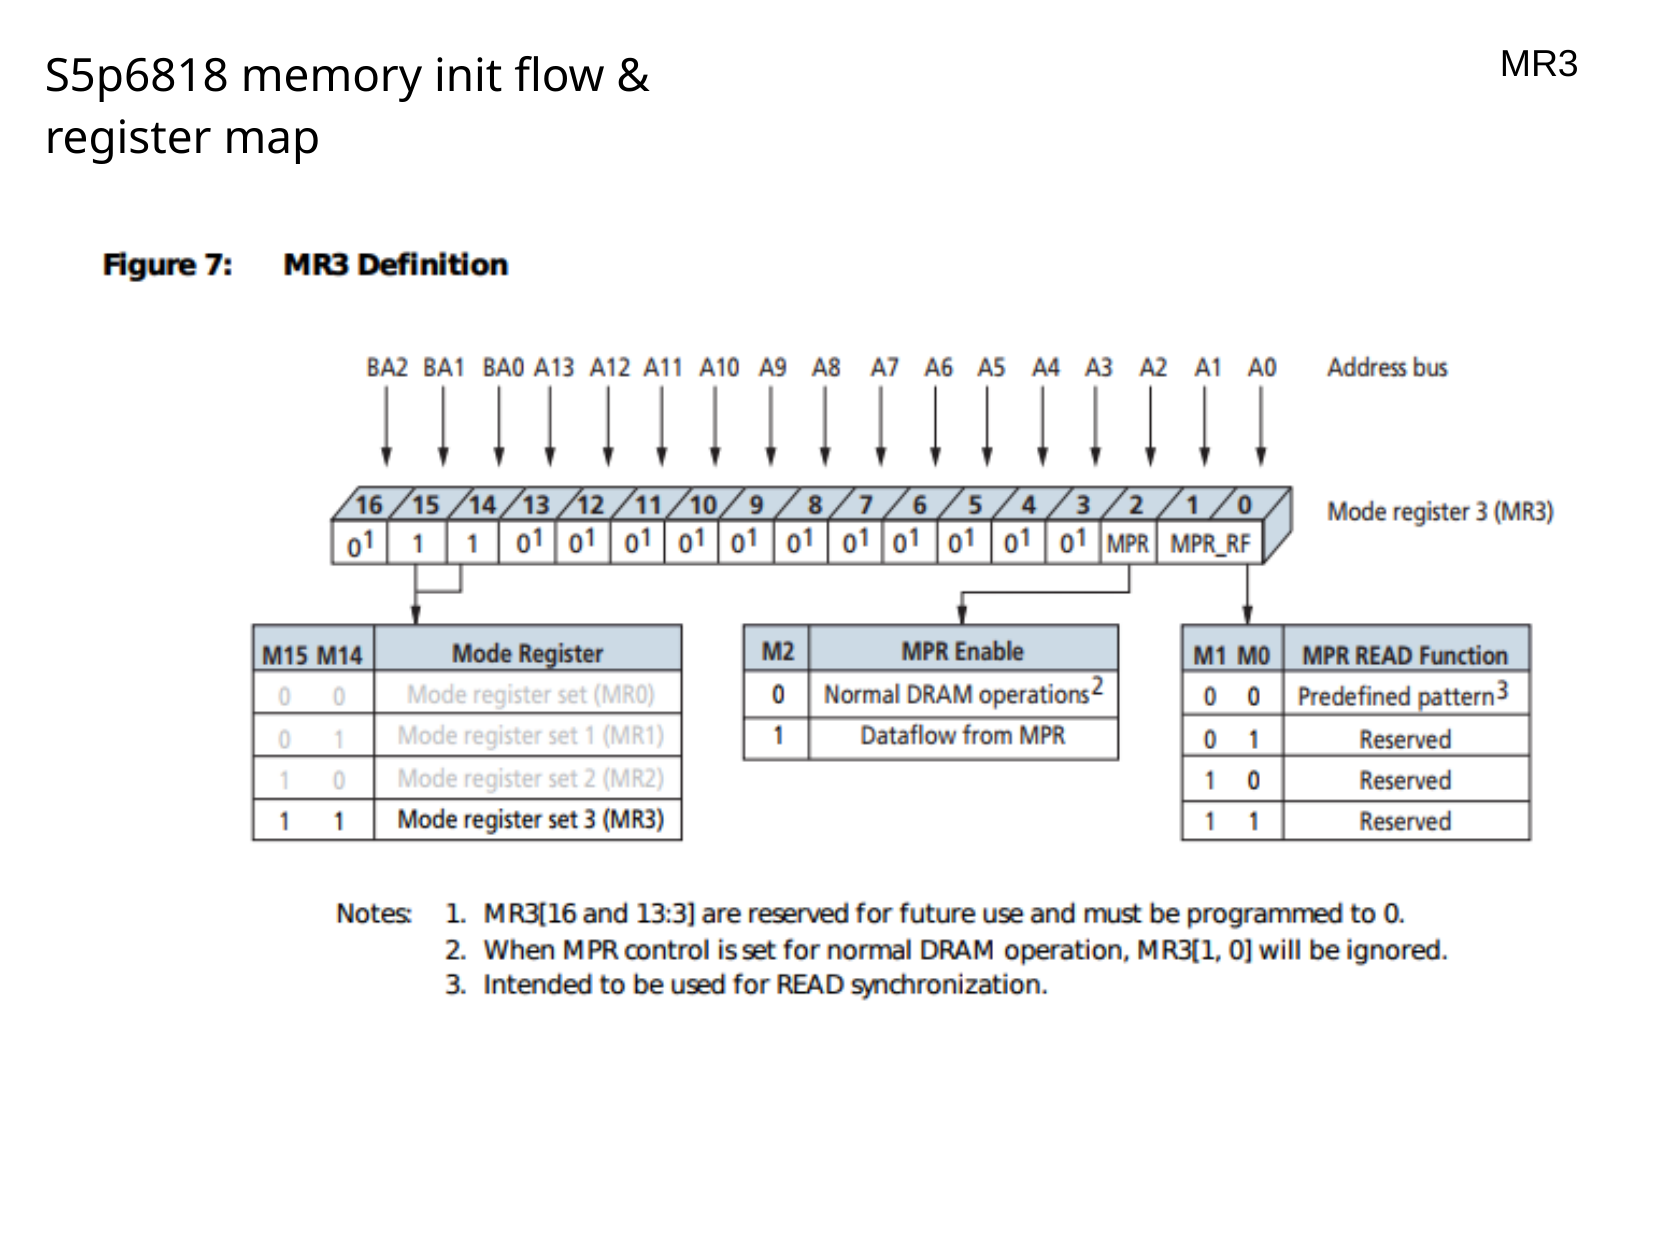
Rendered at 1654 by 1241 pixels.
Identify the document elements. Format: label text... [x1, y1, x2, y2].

text_box MR3 [1485, 34, 1626, 134]
text_box S5p6818 memory init flow & register map [30, 34, 721, 160]
picture [94, 239, 1563, 1006]
